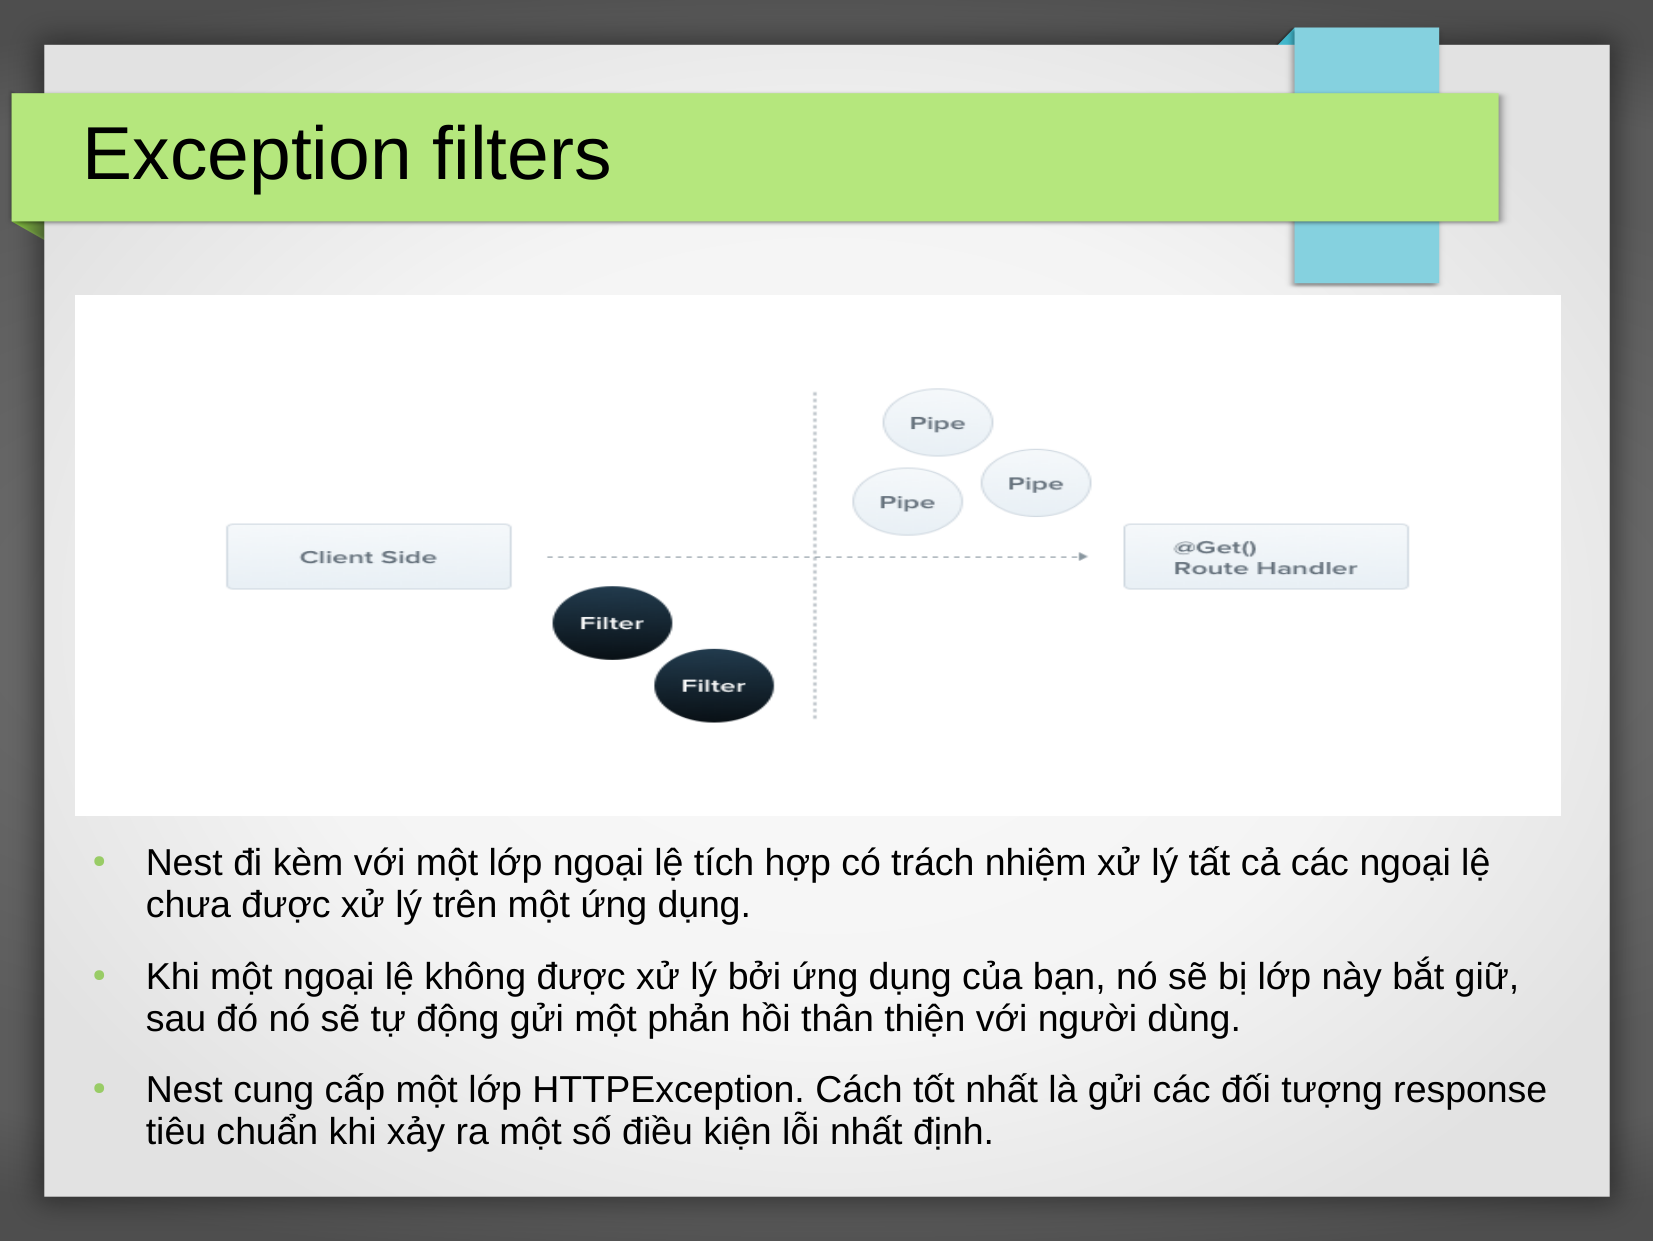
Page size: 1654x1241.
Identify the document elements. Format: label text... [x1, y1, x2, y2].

list Nest đi kèm với một lớp ngoại lệ tích hợp có trách nhiệm xử lý tất cả các ngoại lệ chưa được xử lý trên một ứng dụng. Khi một ngoại lệ không được xử lý bởi ứng dụng của bạn, nó sẽ bị lớp này bắt giữ, sau đó nó sẽ tự động gửi một phản hồi thân thiện với người dùng. Nest cung cấp một lớp HTTPException. Cách tốt nhất là gửi các đối tượng response tiêu chuẩn khi xảy ra một số điều kiện lỗi nhất định. [75, 841, 1563, 1186]
picture [0, 0, 1653, 1241]
title Exception filters [82, 94, 1264, 213]
